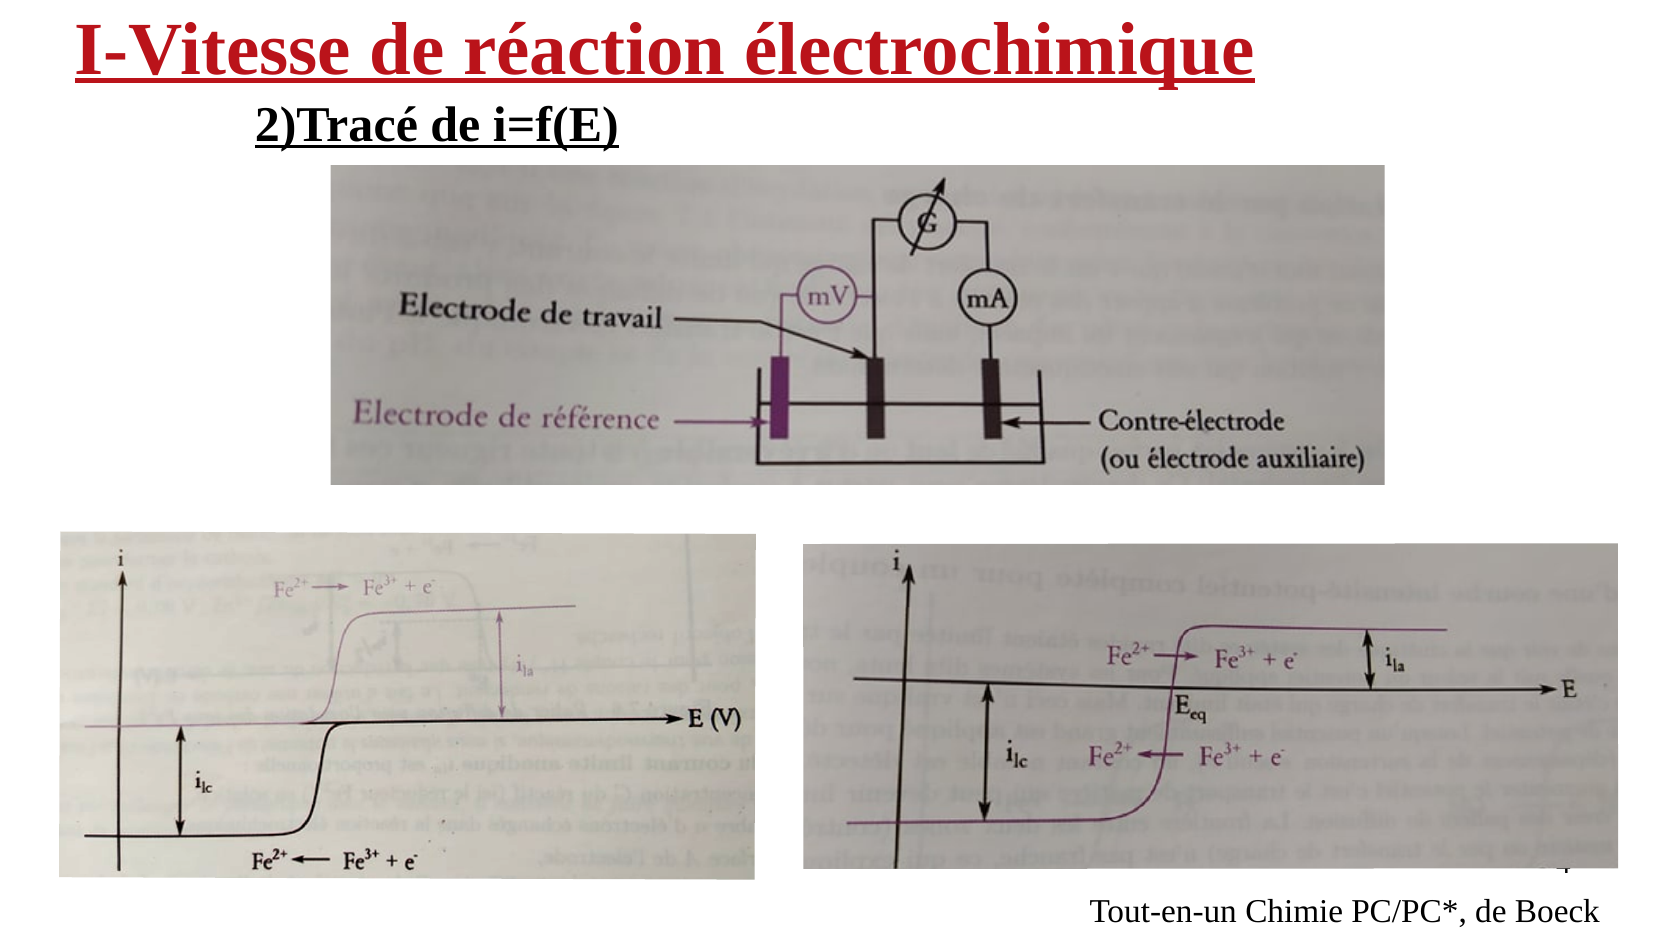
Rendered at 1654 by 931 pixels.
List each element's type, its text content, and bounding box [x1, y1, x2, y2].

picture [59, 531, 756, 880]
text_box 2)Tracé de i=f(E) [240, 90, 1430, 216]
text_box I-Vitesse de réaction électrochimique [60, 0, 1571, 181]
picture [803, 543, 1619, 869]
text_box Tout-en-un Chimie PC/PC*, de Boeck [1074, 885, 1630, 931]
picture [330, 165, 1385, 485]
